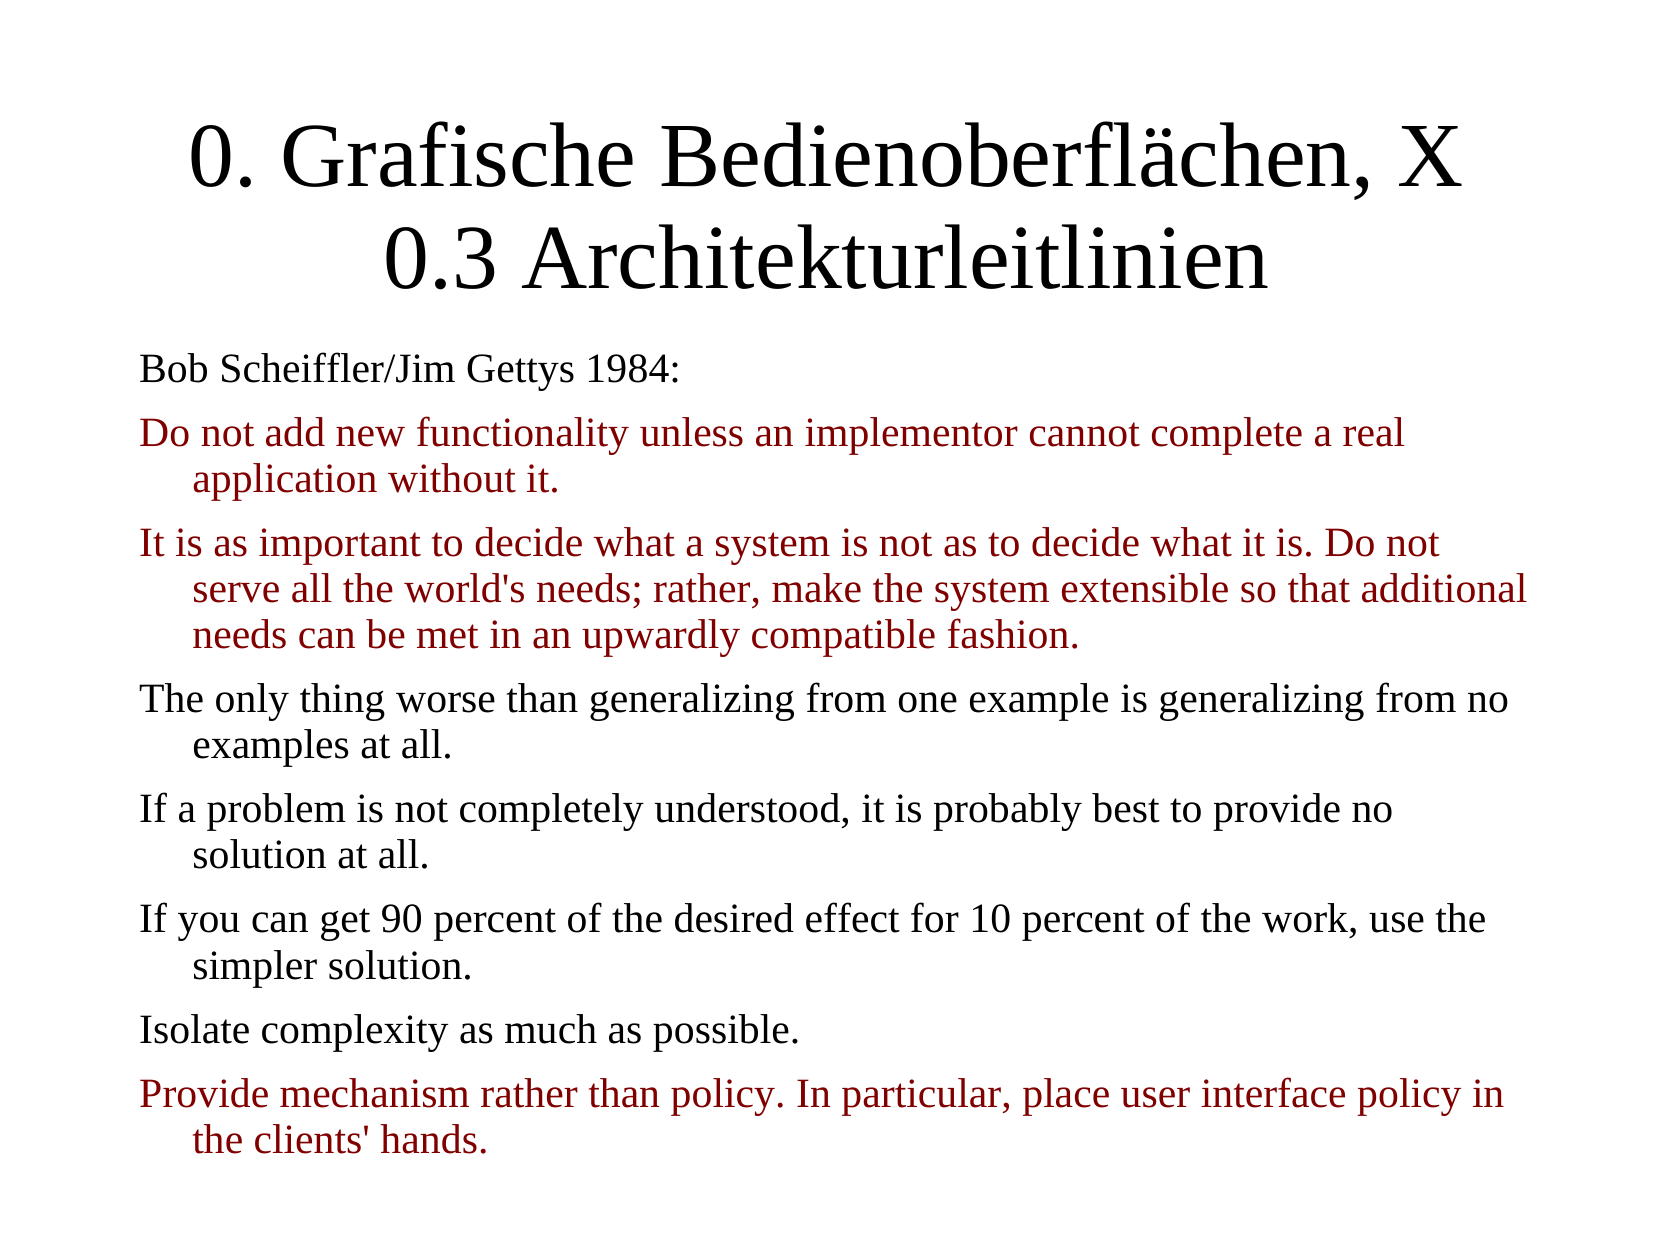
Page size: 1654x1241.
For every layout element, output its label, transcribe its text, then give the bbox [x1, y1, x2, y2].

title 0. Grafische Bedienoberflächen, X 0.3 Architekturleitlinien [121, 102, 1534, 311]
list Bob Scheiffler/Jim Gettys 1984: Do not add new functionality unless an implementor cannot complete a real application without it. It is as important to decide what a system is not as to decide what it is. Do not serve all the world's needs; rather, make the system extensible so that additional needs can be met in an upwardly compatible fashion. The only thing worse than generalizing from one example is generalizing from no examples at all. If a problem is not completely understood, it is probably best to provide no solution at all. If you can get 90 percent of the desired effect for 10 percent of the work, use the simpler solution. Isolate complexity as much as possible. Provide mechanism rather than policy. In particular, place user interface policy in the clients' hands. [121, 344, 1534, 1163]
